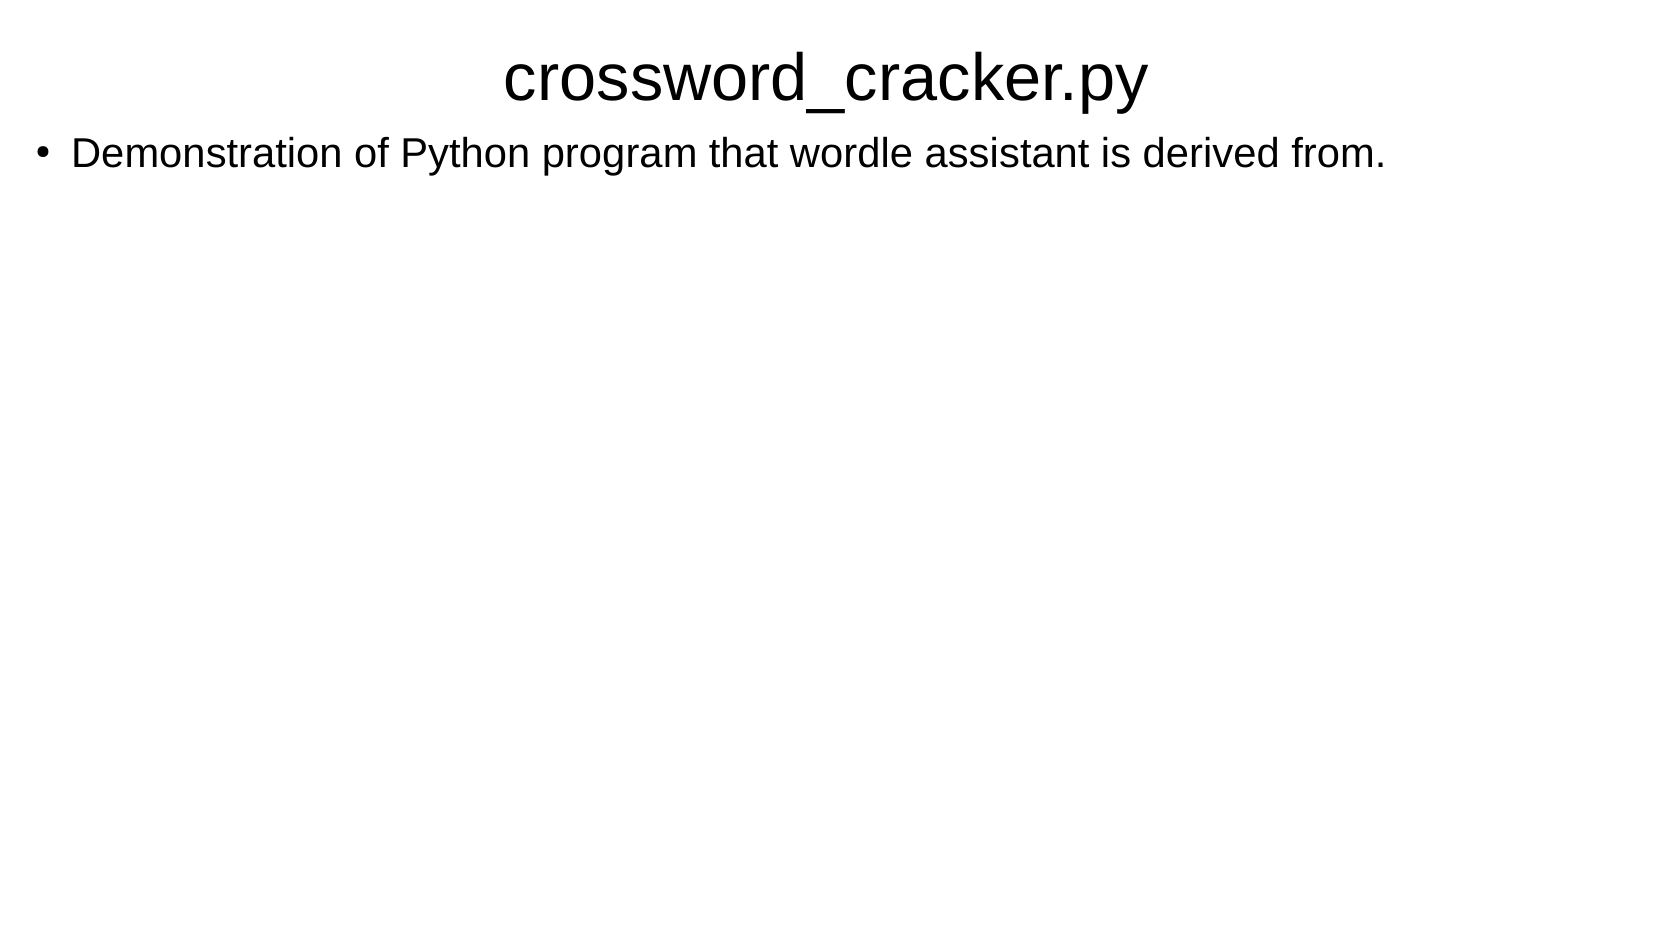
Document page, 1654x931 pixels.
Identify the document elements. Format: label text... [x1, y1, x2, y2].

title crossword_cracker.py [82, 37, 1571, 119]
text_box Demonstration of Python program that wordle assistant is derived from. [35, 129, 1524, 863]
